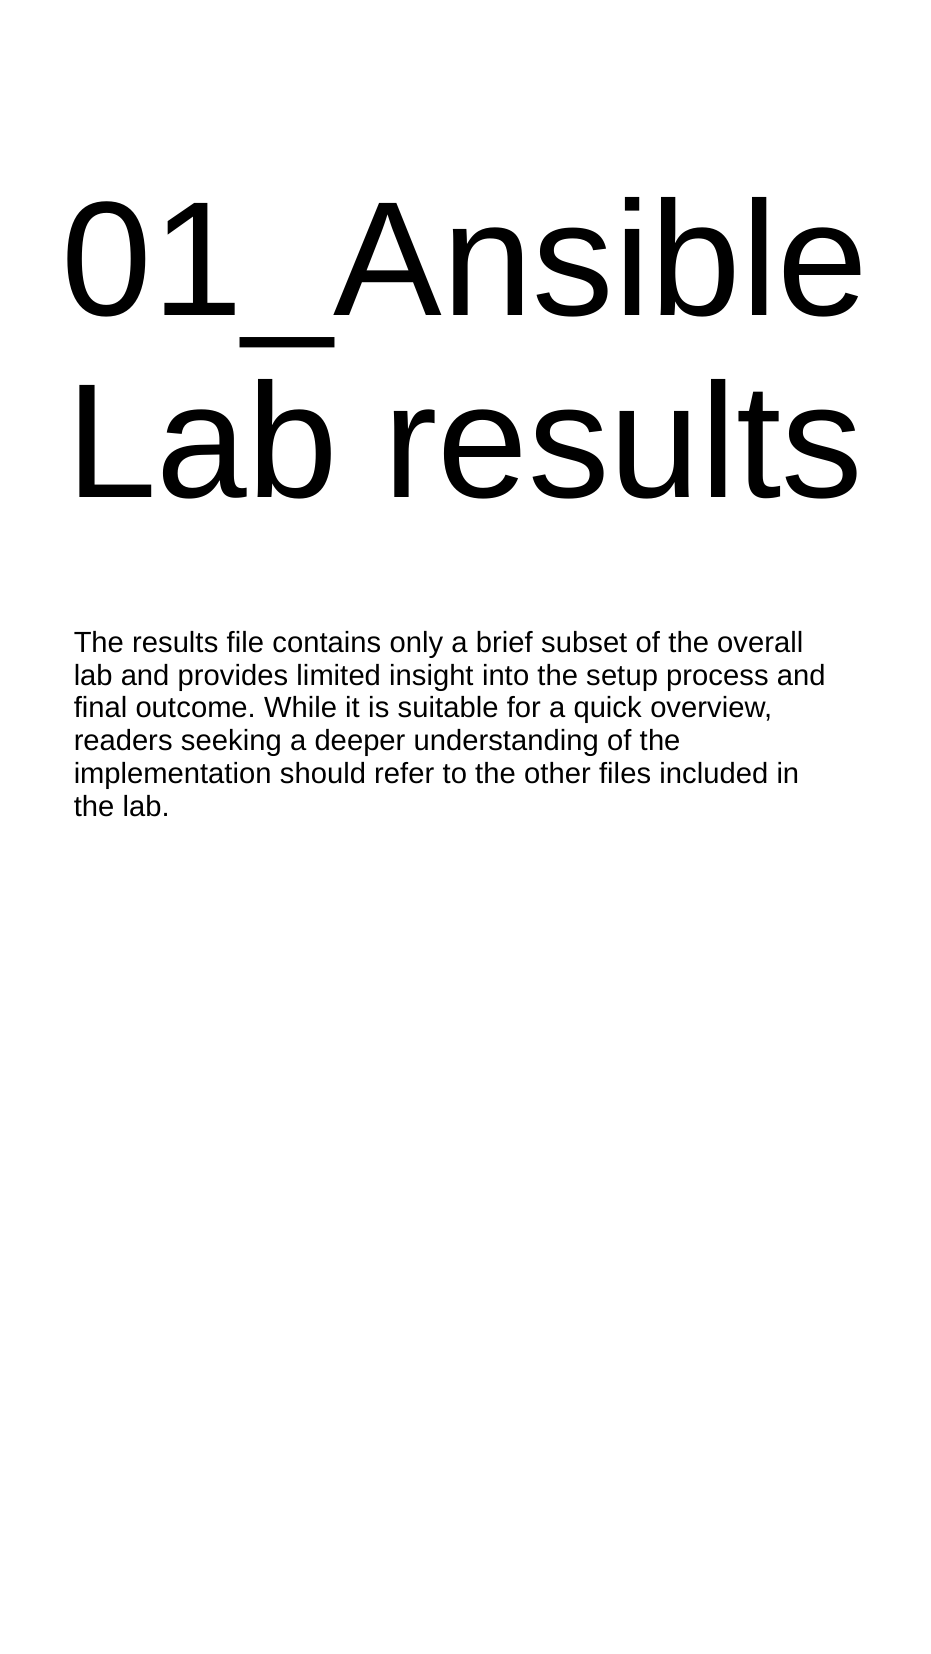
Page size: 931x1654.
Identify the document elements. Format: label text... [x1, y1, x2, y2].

title 01_Ansible Lab results [46, 167, 884, 532]
text_box The results file contains only a brief subset of the overall lab and provides limited insight into the setup process and final outcome. While it is suitable for a quick overview, readers seeking a deeper understanding of the implementation should refer to the other files included in the lab. [59, 618, 857, 1182]
